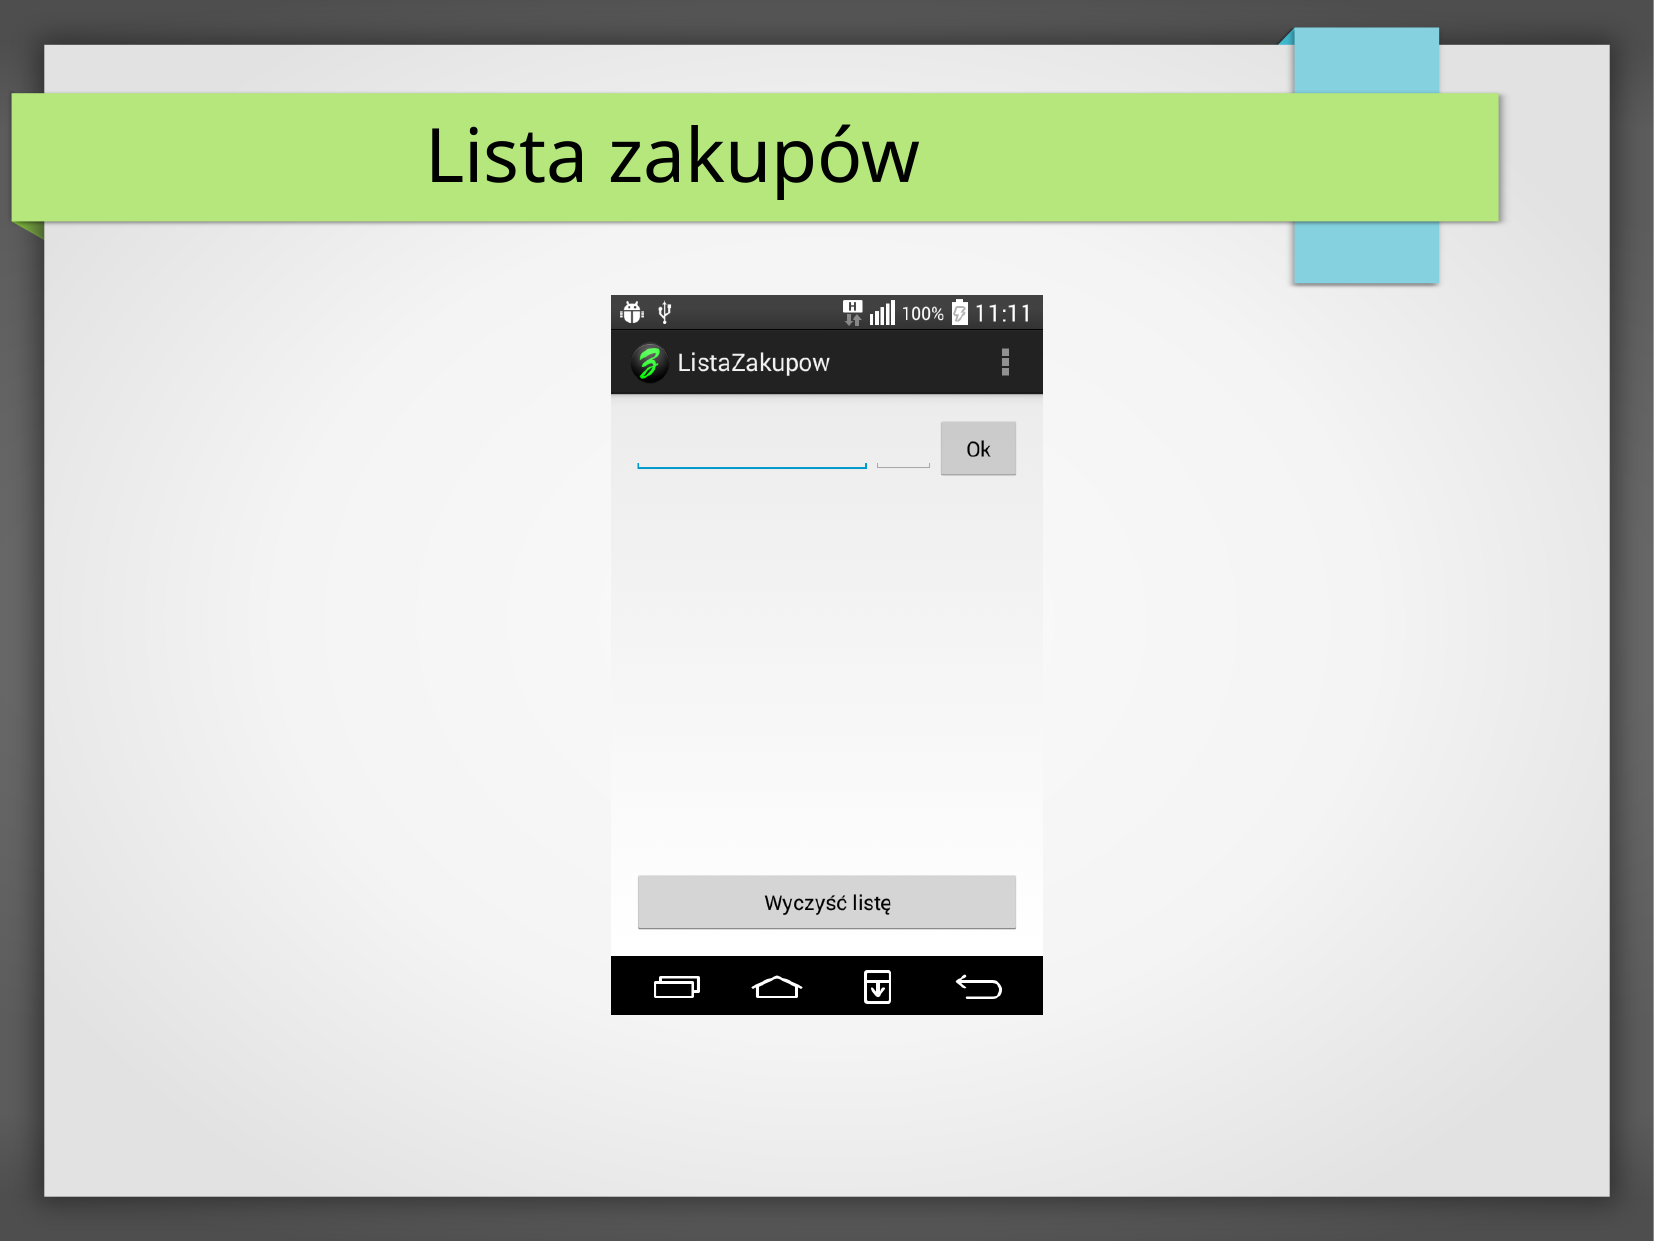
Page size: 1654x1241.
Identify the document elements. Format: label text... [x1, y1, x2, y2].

title Lista zakupów [82, 94, 1264, 213]
picture [0, 0, 1654, 1241]
